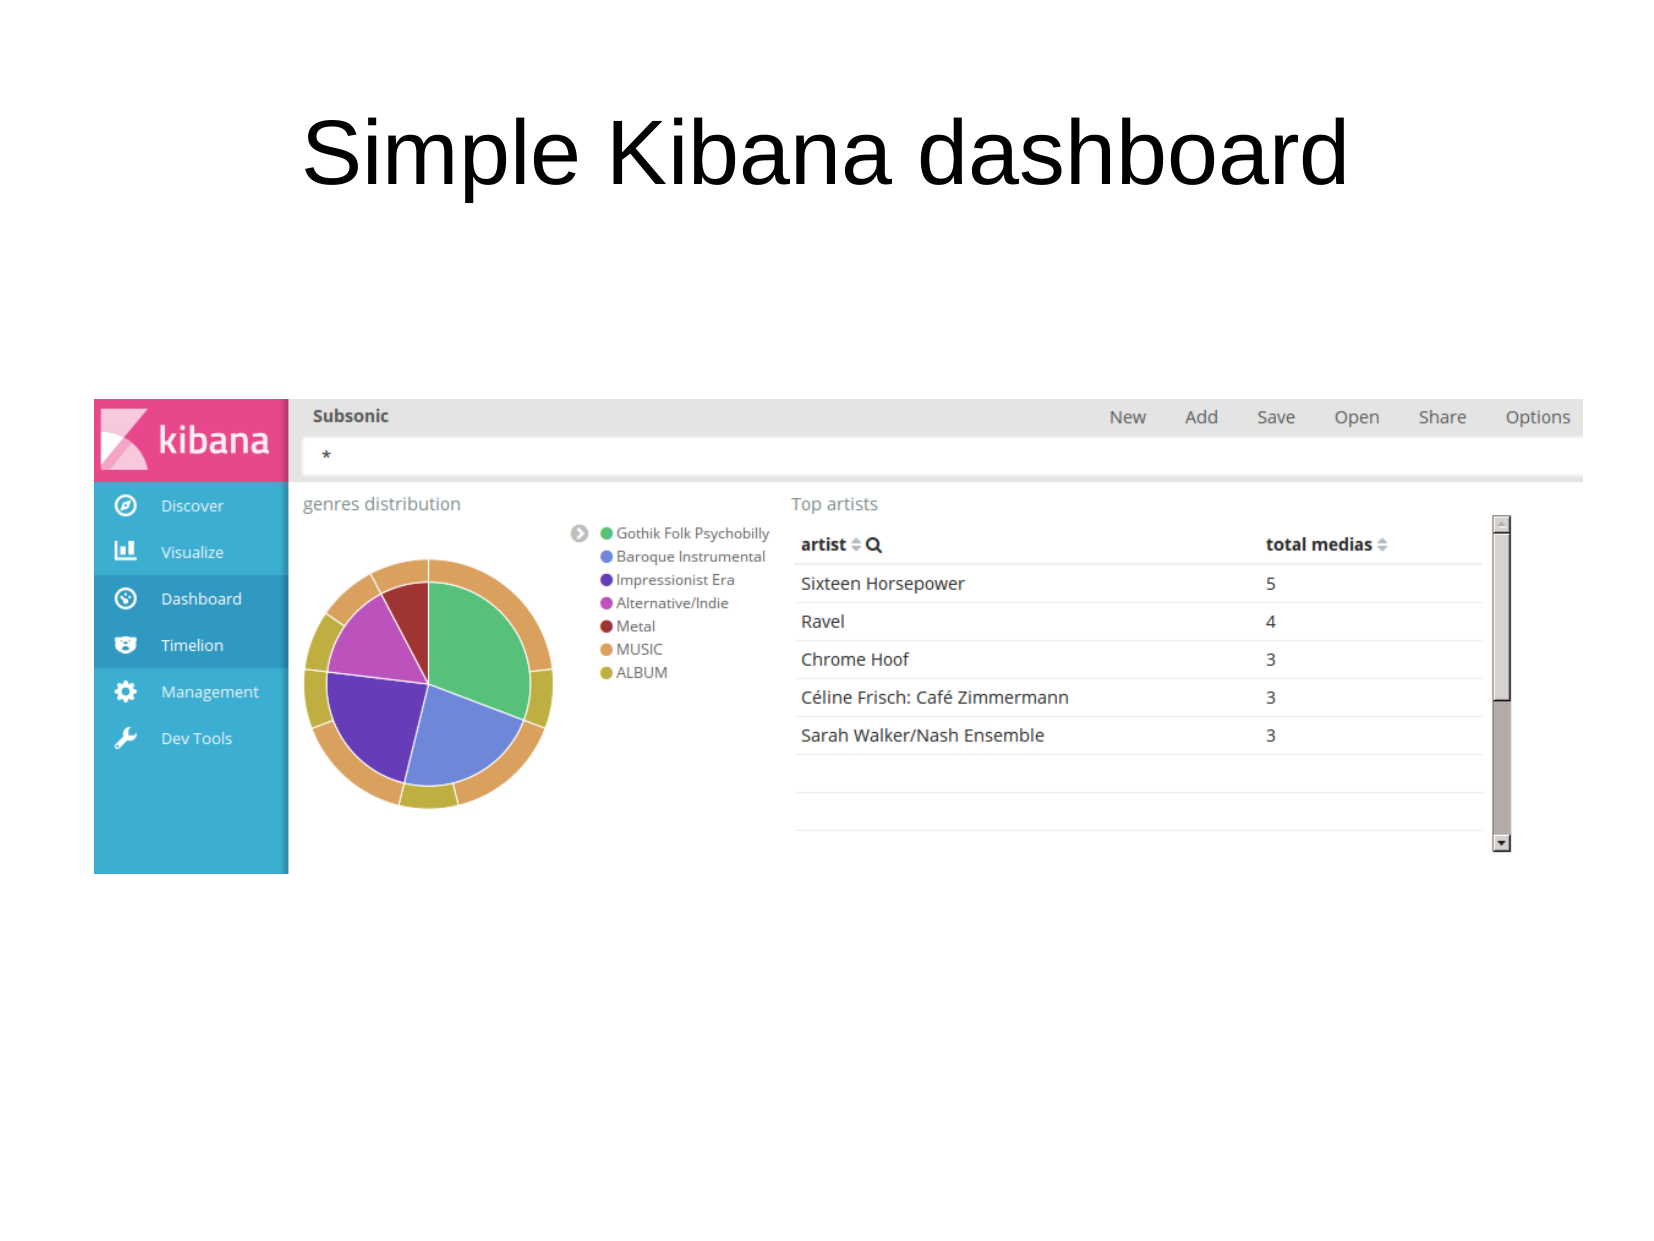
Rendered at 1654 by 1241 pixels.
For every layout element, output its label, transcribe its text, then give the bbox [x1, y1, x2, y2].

title Simple Kibana dashboard [82, 49, 1571, 257]
picture [94, 399, 1583, 875]
